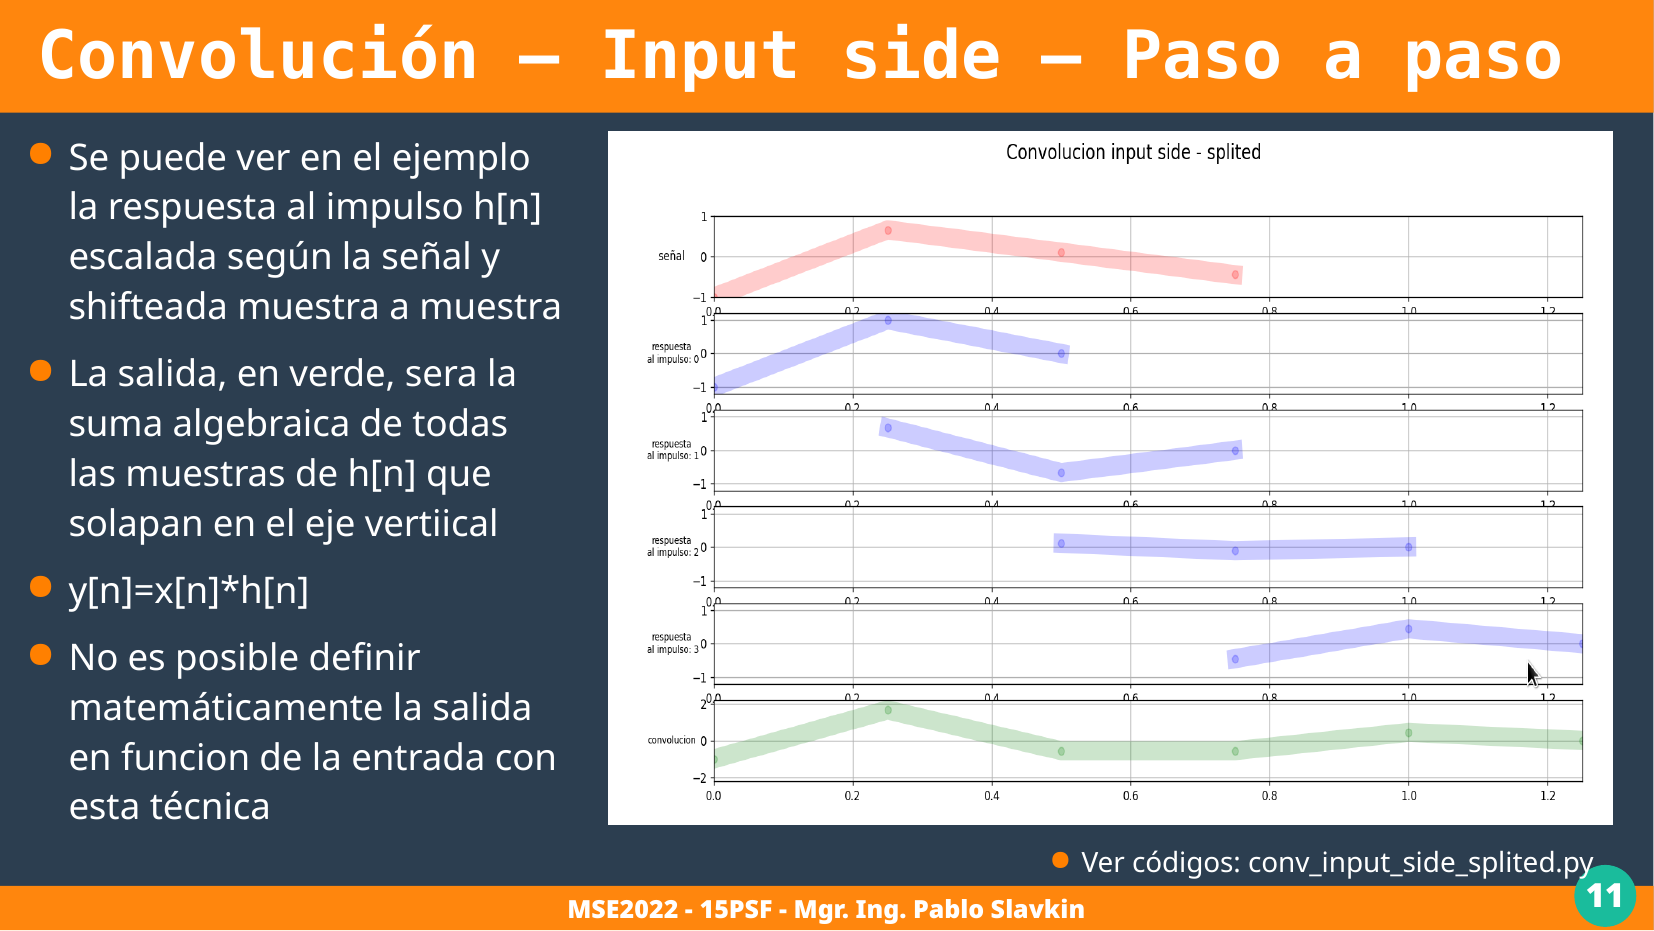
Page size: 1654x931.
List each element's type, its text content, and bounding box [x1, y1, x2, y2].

title Convolución – Input side – Paso a paso [37, 16, 1576, 113]
picture [608, 131, 1613, 826]
list Se puede ver en el ejemplo la respuesta al impulso h[n] escalada según la señal y shifteada muestra a muestra La salida, en verde, sera la suma algebraica de todas las muestras de h[n] que solapan en el eje vertiical y[n]=x[n]*h[n] No es posible definir matemáticamente la salida en funcion de la entrada con esta técnica [11, 131, 563, 863]
list Ver códigos: conv_input_side_splited.py [1038, 842, 1602, 918]
